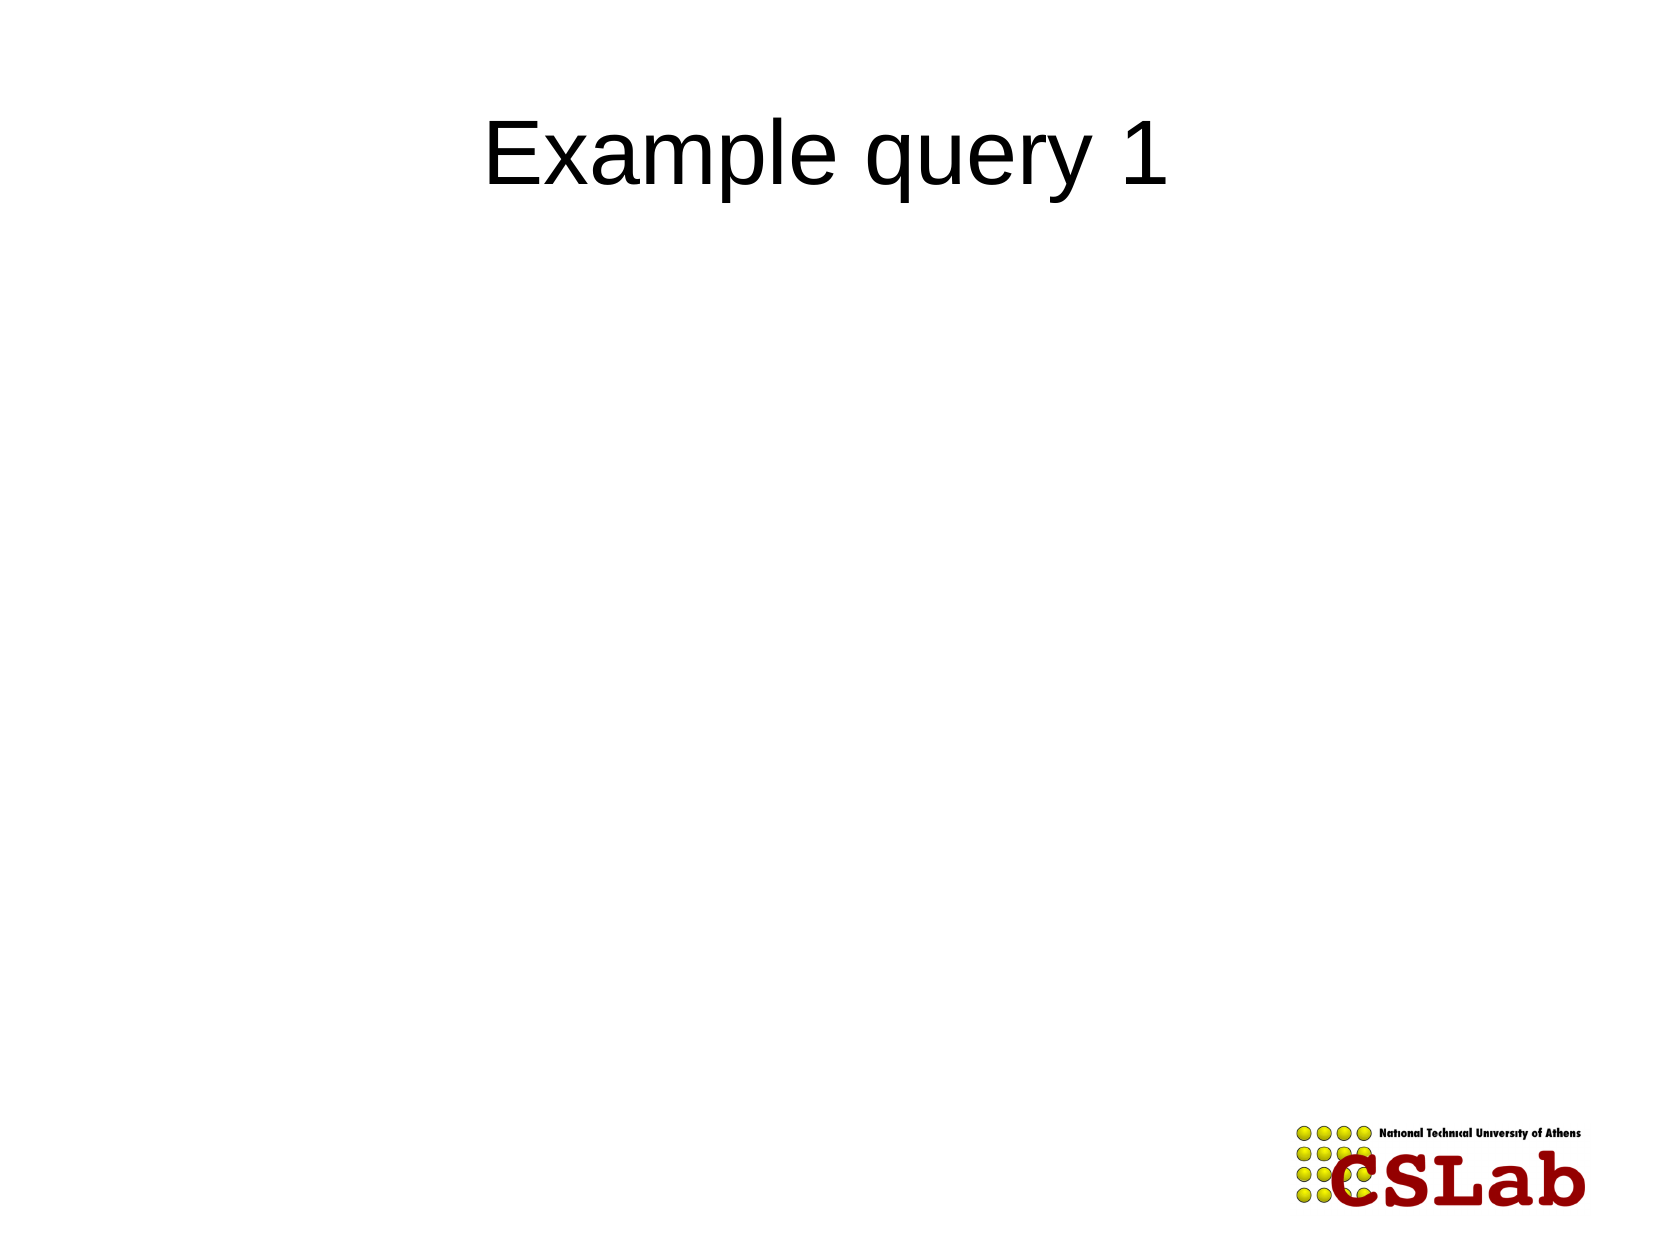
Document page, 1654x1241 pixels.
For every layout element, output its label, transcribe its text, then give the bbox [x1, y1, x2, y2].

picture [1290, 1123, 1591, 1216]
title Example query 1 [82, 49, 1571, 257]
